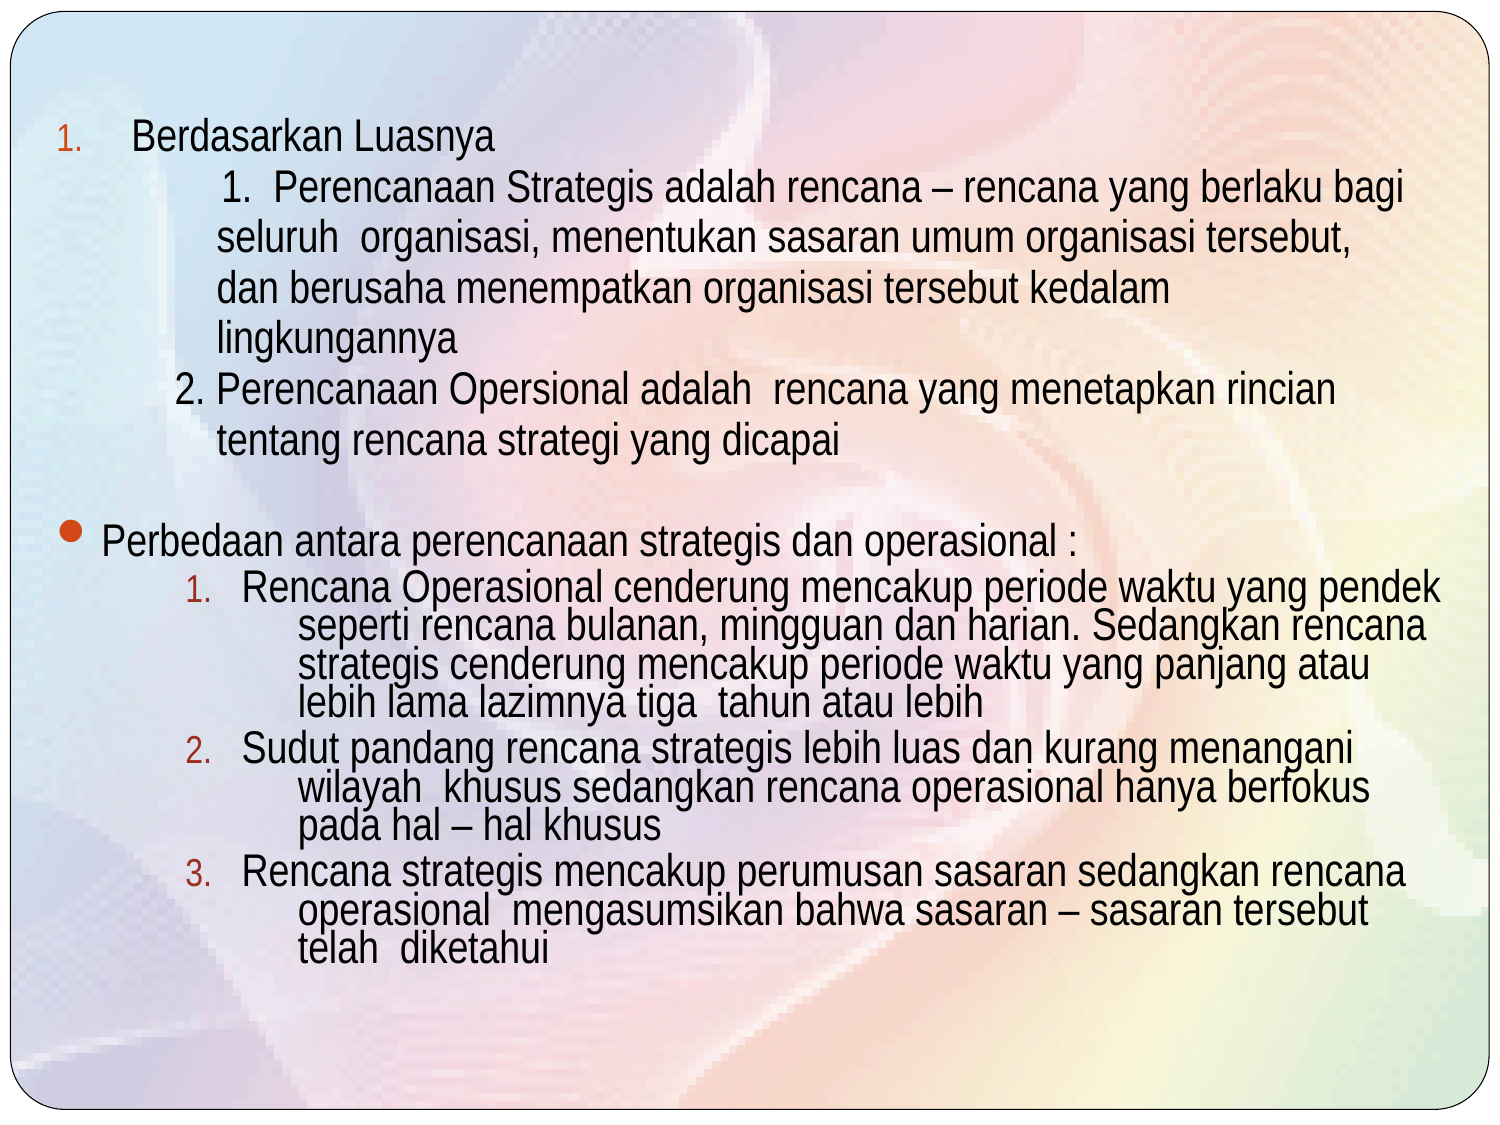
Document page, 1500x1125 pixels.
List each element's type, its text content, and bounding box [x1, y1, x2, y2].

list Berdasarkan Luasnya 1. Perencanaan Strategis adalah rencana – rencana yang berlaku bagi seluruh organisasi, menentukan sasaran umum organisasi tersebut, dan berusaha menempatkan organisasi tersebut kedalam lingkungannya 2. Perencanaan Opersional adalah rencana yang menetapkan rincian tentang rencana strategi yang dicapai Perbedaan antara perencanaan strategis dan operasional : Rencana Operasional cenderung mencakup periode waktu yang pendek seperti rencana bulanan, mingguan dan harian. Sedangkan rencana strategis cenderung mencakup periode waktu yang panjang atau lebih lama lazimnya tiga tahun atau lebih Sudut pandang rencana strategis lebih luas dan kurang menangani wilayah khusus sedangkan rencana operasional hanya berfokus pada hal – hal khusus Rencana strategis mencakup perumusan sasaran sedangkan rencana operasional mengasumsikan bahwa sasaran – sasaran tersebut telah diketahui [41, 113, 1471, 1095]
